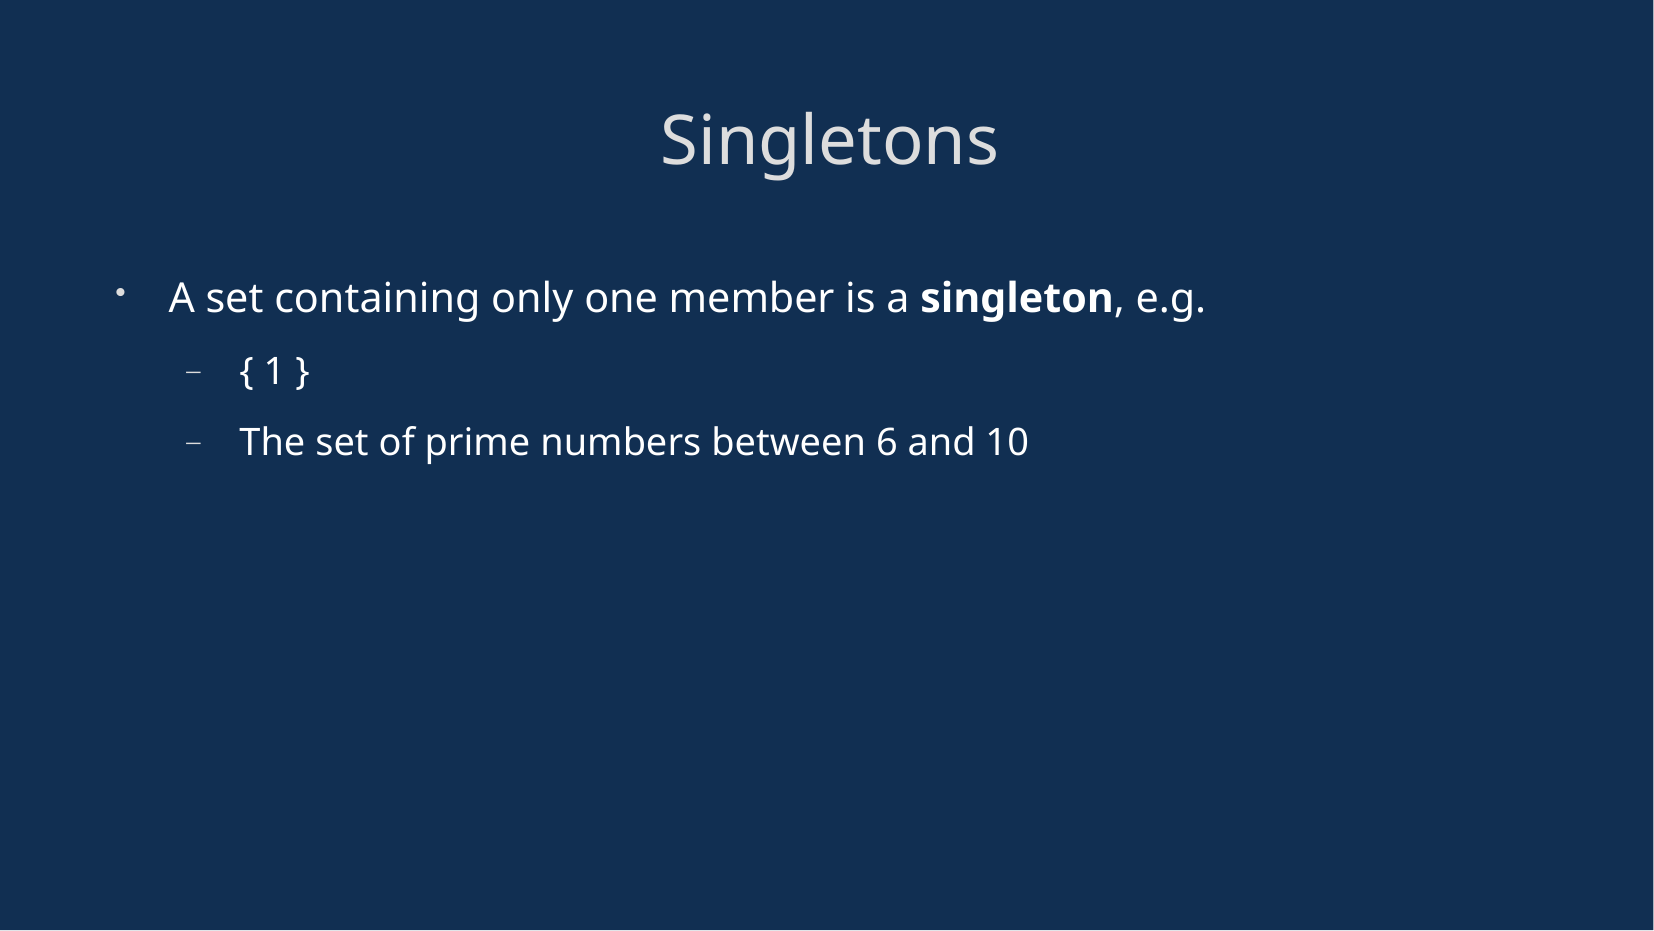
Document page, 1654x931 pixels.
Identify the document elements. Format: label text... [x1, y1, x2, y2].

title Singletons [97, 96, 1563, 180]
list A set containing only one member is a singleton, e.g. { 1 } The set of prime numbers between 6 and 10 [97, 268, 1563, 806]
